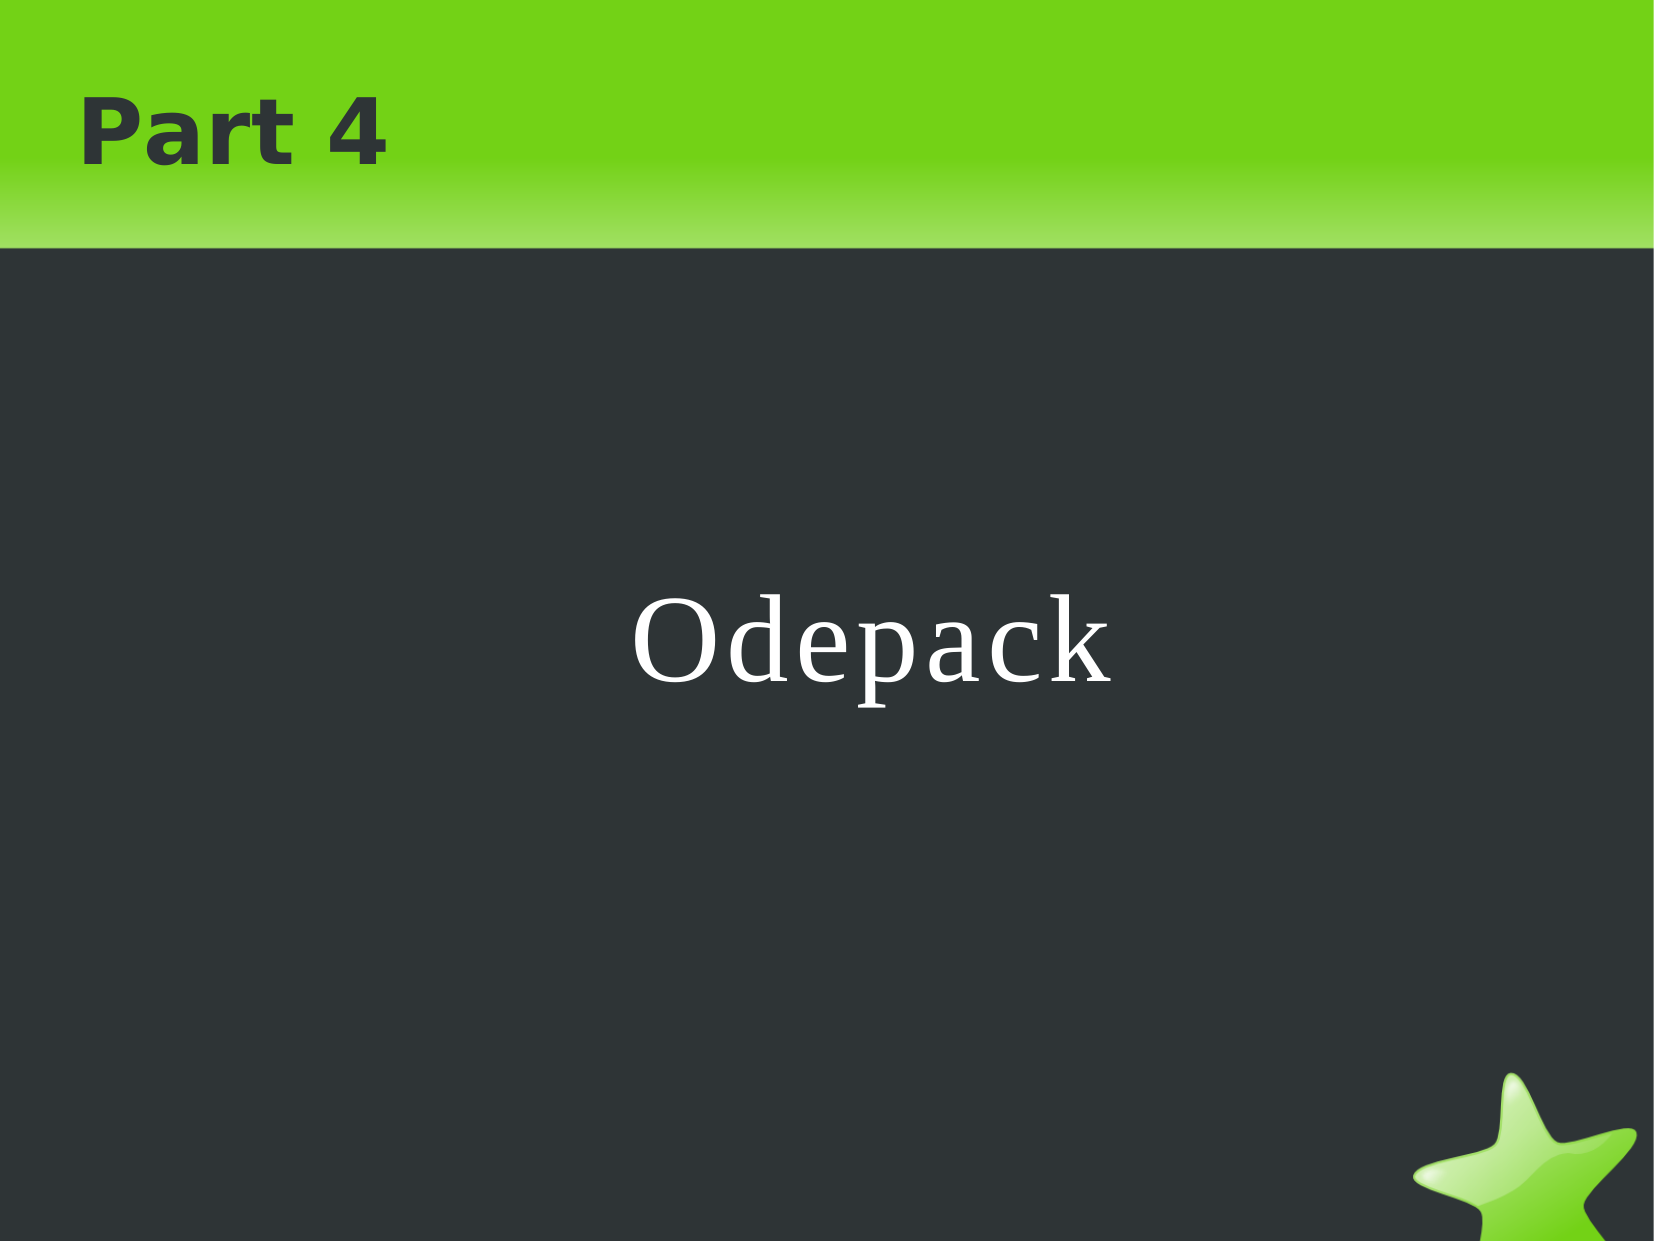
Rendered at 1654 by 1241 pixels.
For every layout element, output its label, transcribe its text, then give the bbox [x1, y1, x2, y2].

list Odepack [82, 570, 1571, 1109]
picture [0, 0, 1654, 1241]
title Part 4 [76, 29, 1565, 237]
